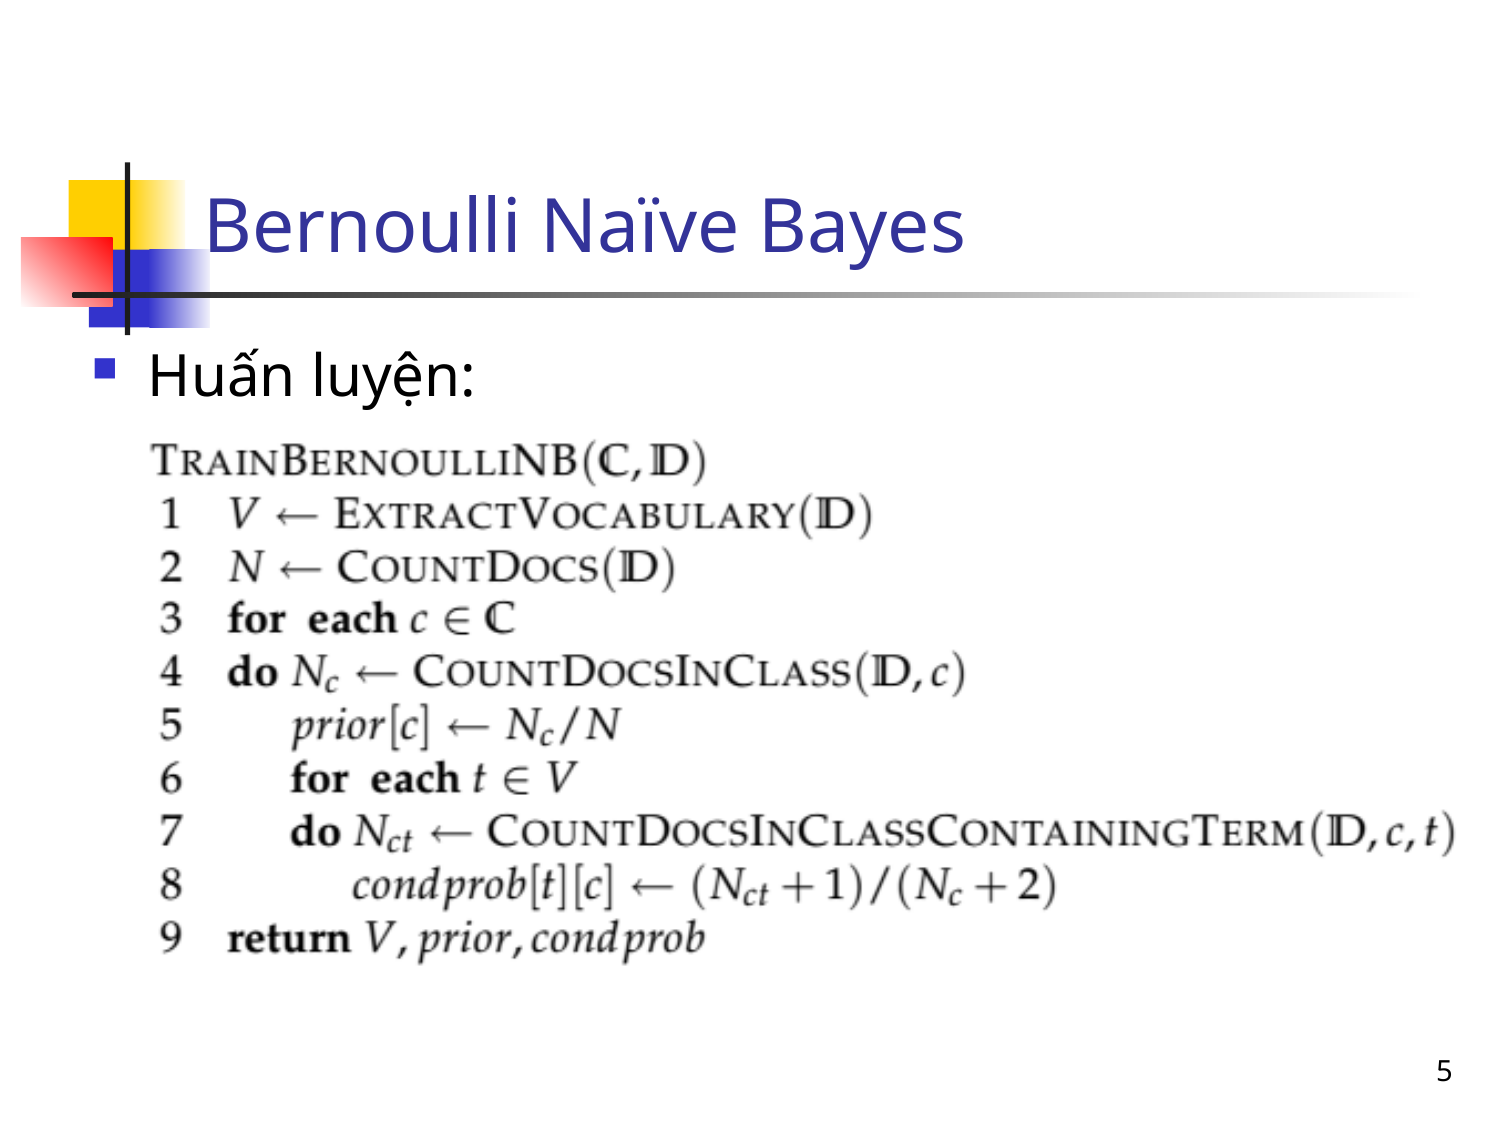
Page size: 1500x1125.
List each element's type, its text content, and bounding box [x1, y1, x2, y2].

picture [124, 420, 1496, 988]
slide_number <number> [1155, 1024, 1468, 1100]
title Bernoulli Naïve Bayes [188, 35, 1468, 275]
text_box Huấn luyện: [76, 330, 1469, 457]
